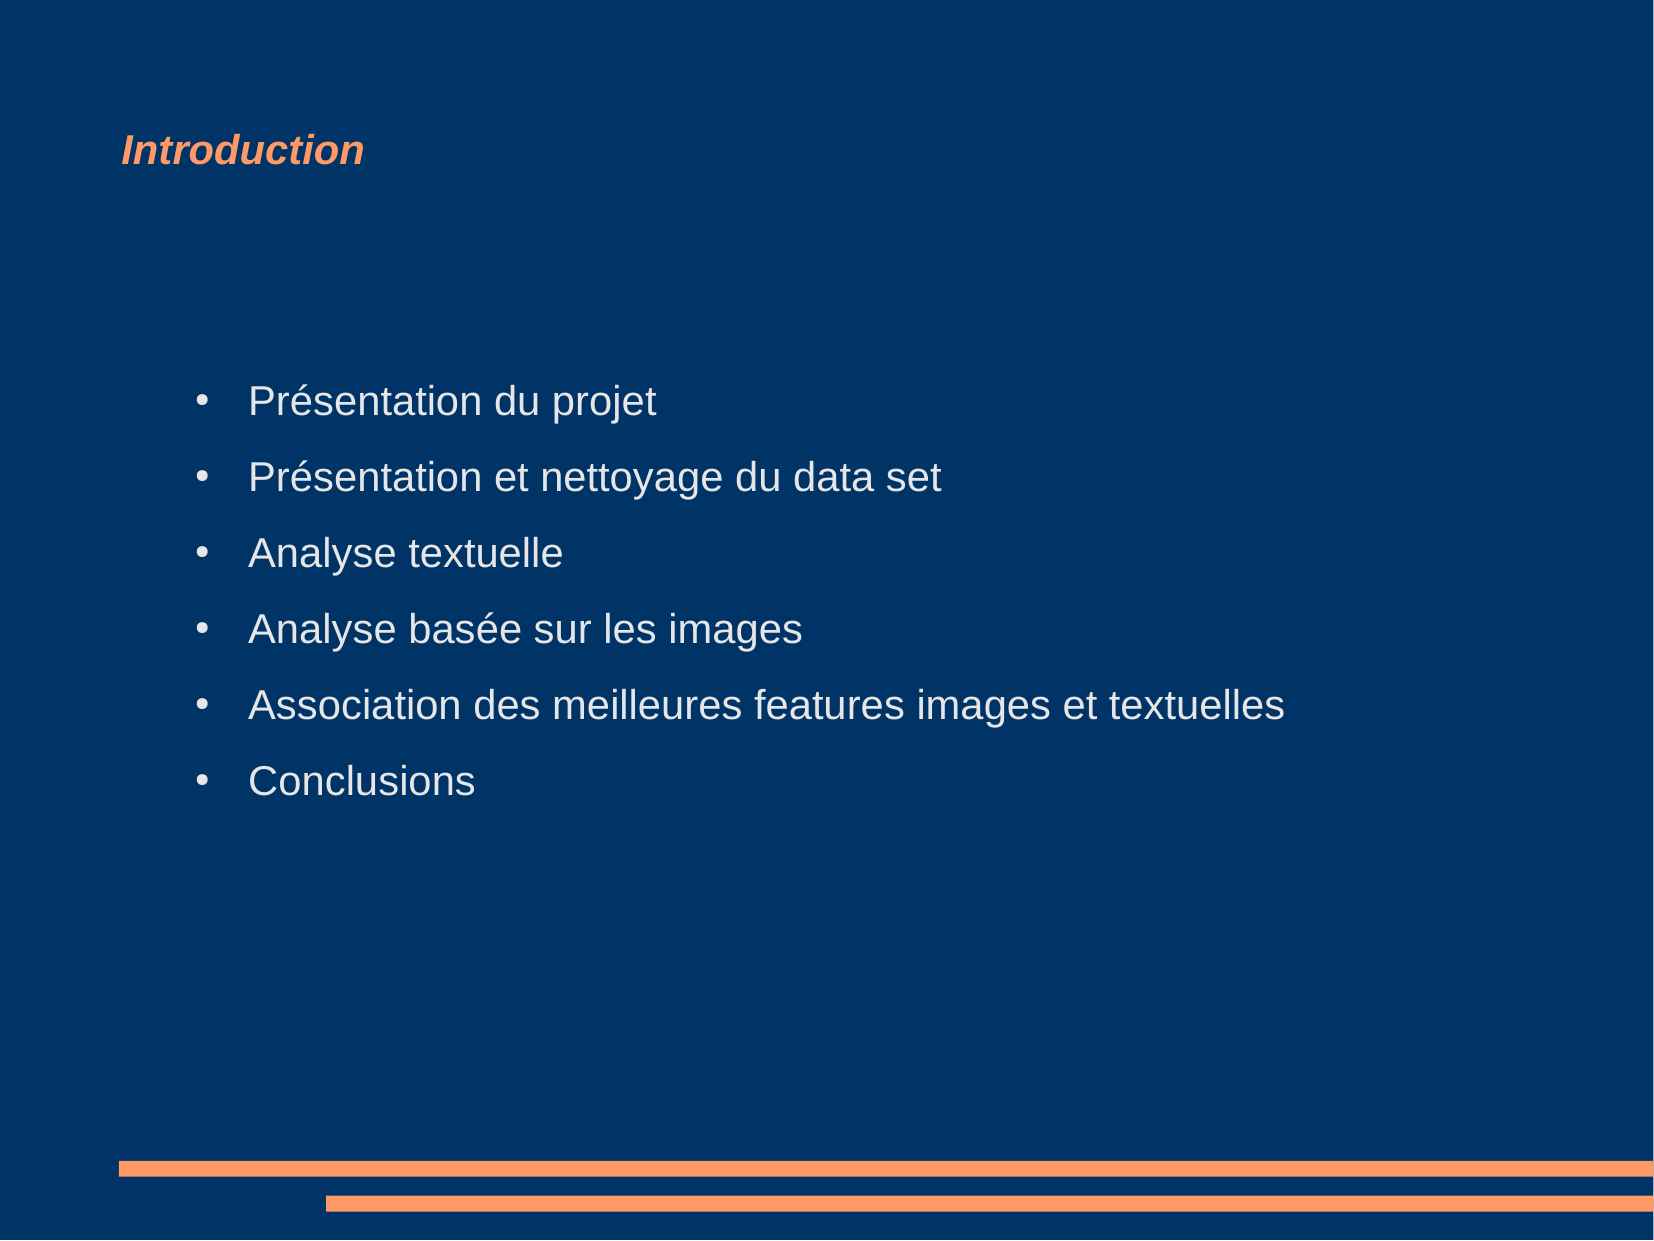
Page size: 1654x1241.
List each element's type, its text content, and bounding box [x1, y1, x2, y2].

title Introduction [121, 46, 1534, 254]
list Présentation du projet Présentation et nettoyage du data set Analyse textuelle Analyse basée sur les images Association des meilleures features images et textuelles Conclusions [177, 377, 1568, 1052]
